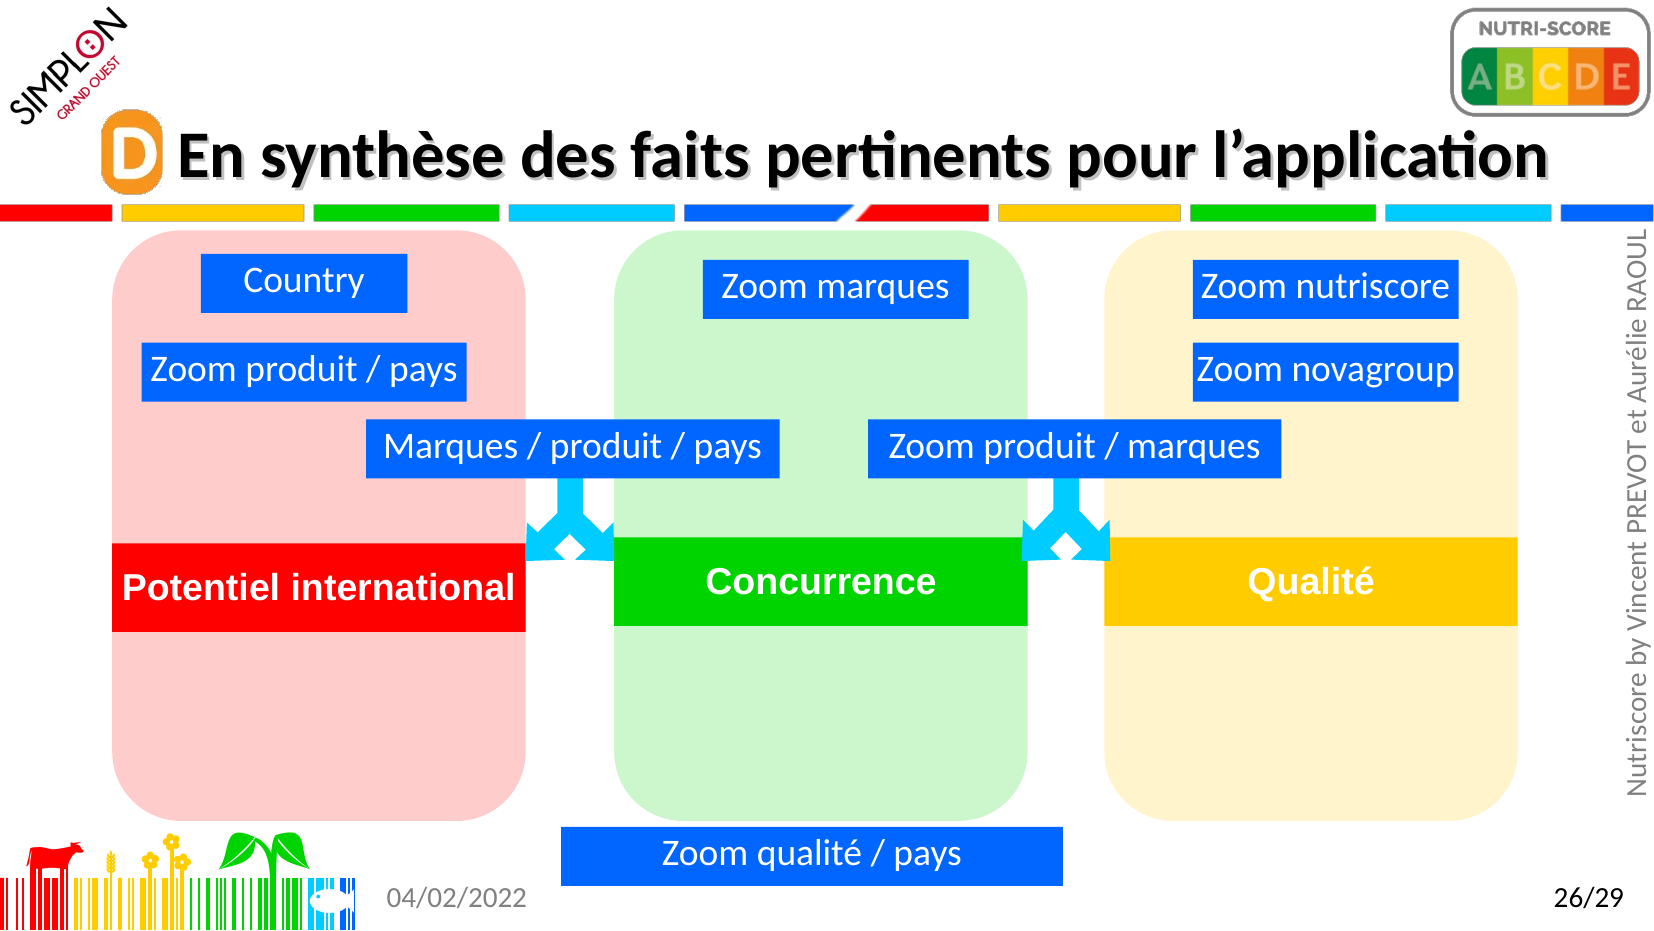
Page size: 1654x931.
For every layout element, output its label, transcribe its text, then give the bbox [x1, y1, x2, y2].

text_box Marques / produit / pays [366, 419, 780, 479]
picture [0, 826, 355, 930]
text_box [112, 632, 526, 821]
text_box [1104, 626, 1518, 821]
text_box Zoom novagroup [1192, 342, 1459, 402]
text_box [614, 626, 1028, 821]
picture [1448, 4, 1654, 119]
title En synthèse des faits pertinents pour l’application [177, 108, 1571, 213]
text_box [112, 230, 1518, 562]
text_box Zoom produit / marques [868, 419, 1282, 479]
text_box Qualité [1104, 537, 1518, 626]
text_box Concurrence [614, 537, 1028, 626]
text_box Country [200, 253, 408, 313]
text_box Zoom qualité / pays [561, 826, 1063, 886]
text_box Potentiel international [112, 543, 526, 632]
picture [0, 200, 1654, 225]
picture [100, 106, 165, 195]
text_box Zoom produit / pays [141, 342, 467, 402]
picture [2, 2, 147, 147]
text_box Zoom marques [702, 259, 969, 319]
text_box Zoom nutriscore [1192, 259, 1459, 319]
